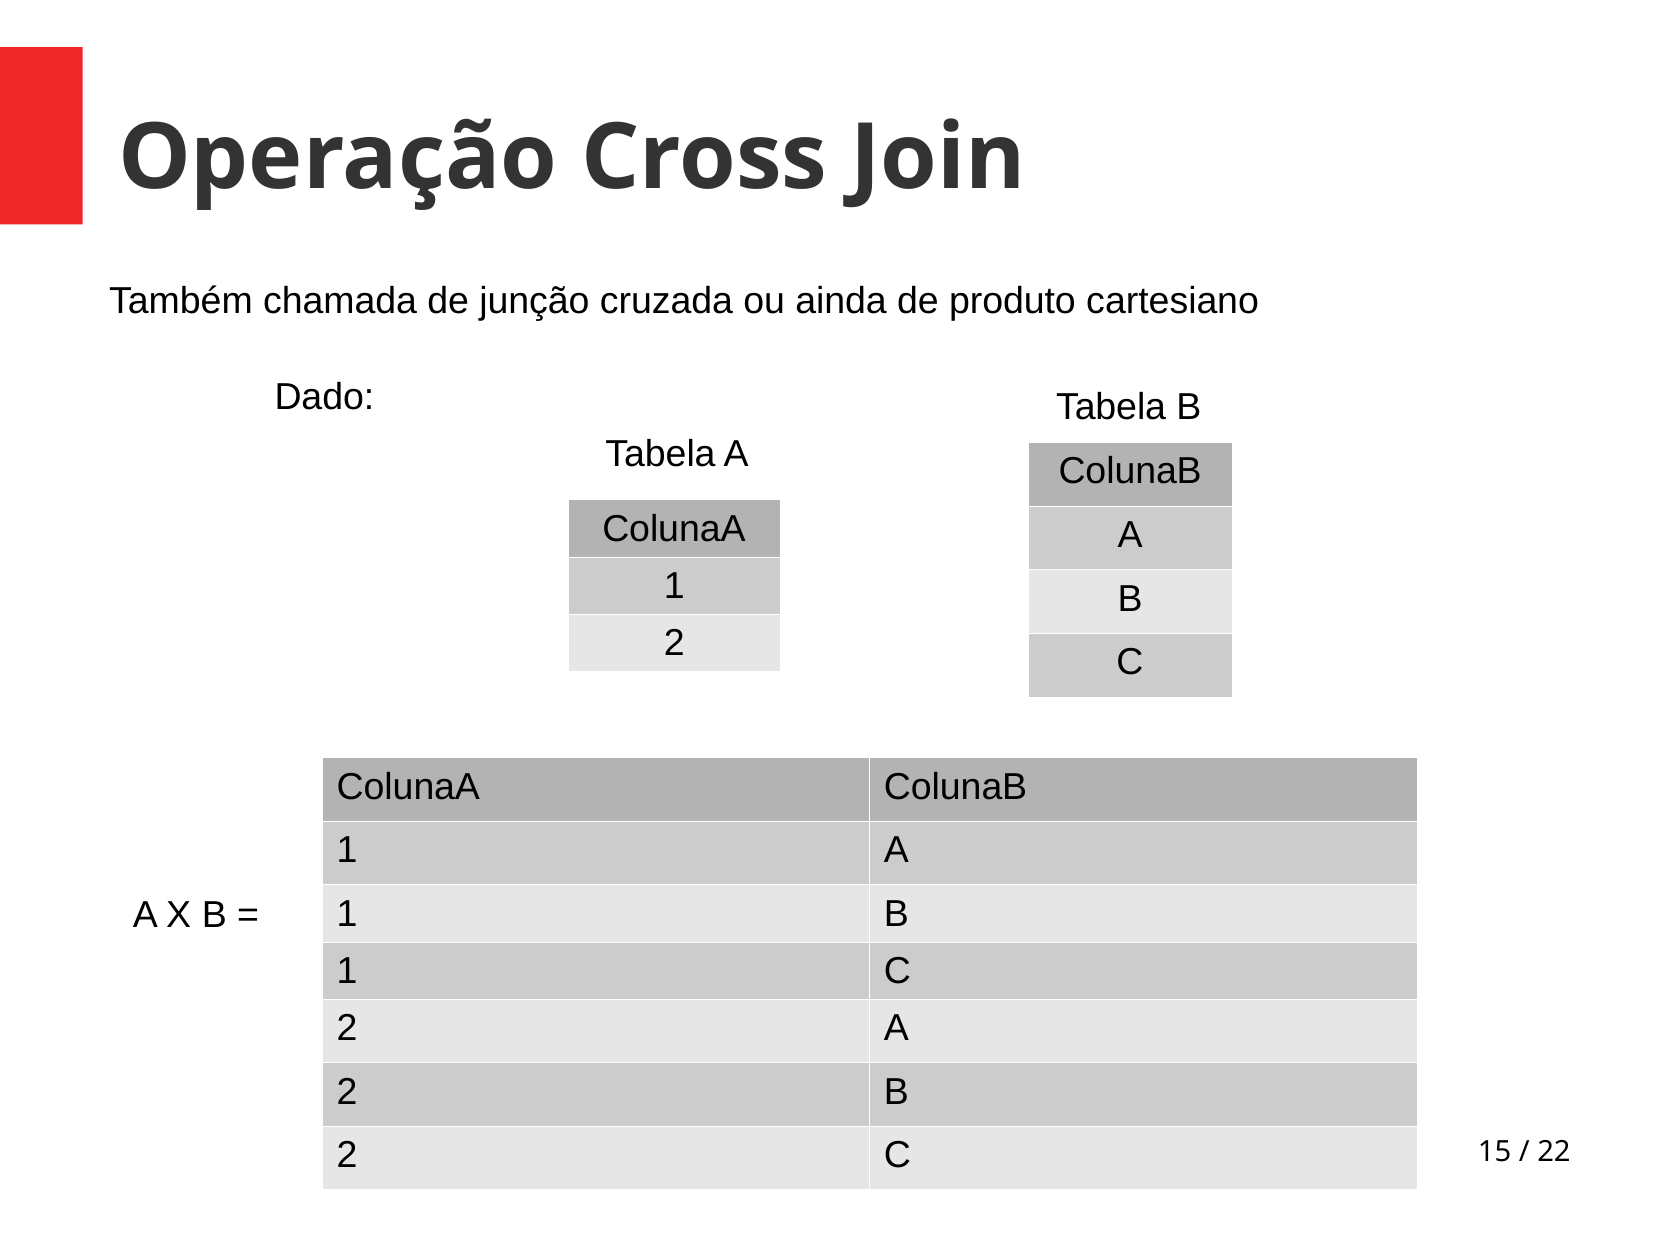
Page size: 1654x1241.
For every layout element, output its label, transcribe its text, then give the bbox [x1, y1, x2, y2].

table_cell 2 [569, 615, 780, 671]
table_cell C [870, 943, 1417, 999]
text_box Dado: [259, 368, 473, 426]
table_header ColunaB [1029, 443, 1232, 506]
table_cell A [1029, 507, 1232, 569]
table_cell 1 [323, 885, 869, 942]
table_header ColunaA [569, 500, 780, 557]
table_cell 2 [323, 1063, 869, 1126]
title Operação Cross Join [118, 49, 1571, 257]
text_box Tabela B [1041, 377, 1217, 435]
text_box Tabela A [590, 425, 764, 483]
table_cell C [1029, 634, 1232, 697]
text_box Também chamada de junção cruzada ou ainda de produto cartesiano [94, 271, 1382, 329]
table_cell 2 [323, 1000, 869, 1062]
table_cell 1 [323, 943, 869, 999]
table_cell 1 [569, 558, 780, 614]
table_cell B [1029, 570, 1232, 633]
table_header ColunaA [323, 758, 869, 821]
table_cell 2 [323, 1127, 869, 1189]
table_header ColunaB [870, 758, 1417, 821]
table_cell B [870, 885, 1417, 942]
table_cell C [870, 1127, 1417, 1189]
table_cell 1 [323, 822, 869, 884]
table_cell A [870, 822, 1417, 884]
table_cell A [870, 1000, 1417, 1062]
text_box A X B = [118, 885, 285, 943]
table_cell B [870, 1063, 1417, 1126]
